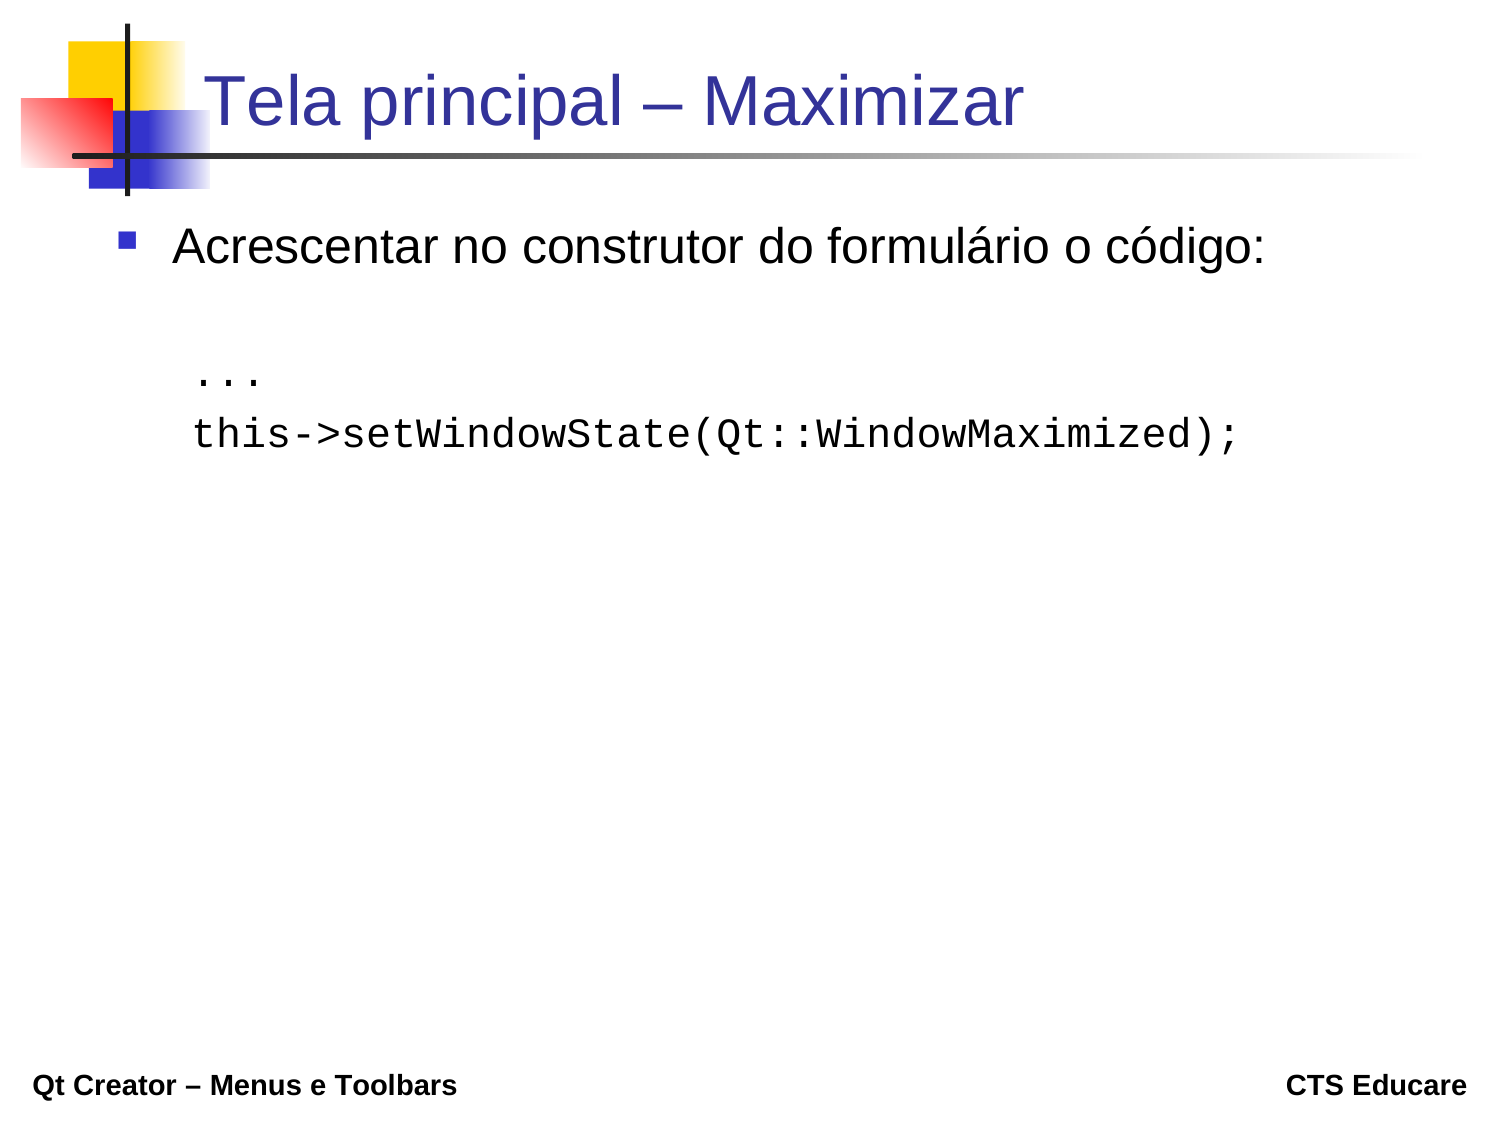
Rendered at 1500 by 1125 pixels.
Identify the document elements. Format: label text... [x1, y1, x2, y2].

list Acrescentar no construtor do formulário o código: ... this->setWindowState(Qt::WindowMaximized); [100, 206, 1447, 1024]
title Tela principal – Maximizar [188, 46, 1468, 149]
